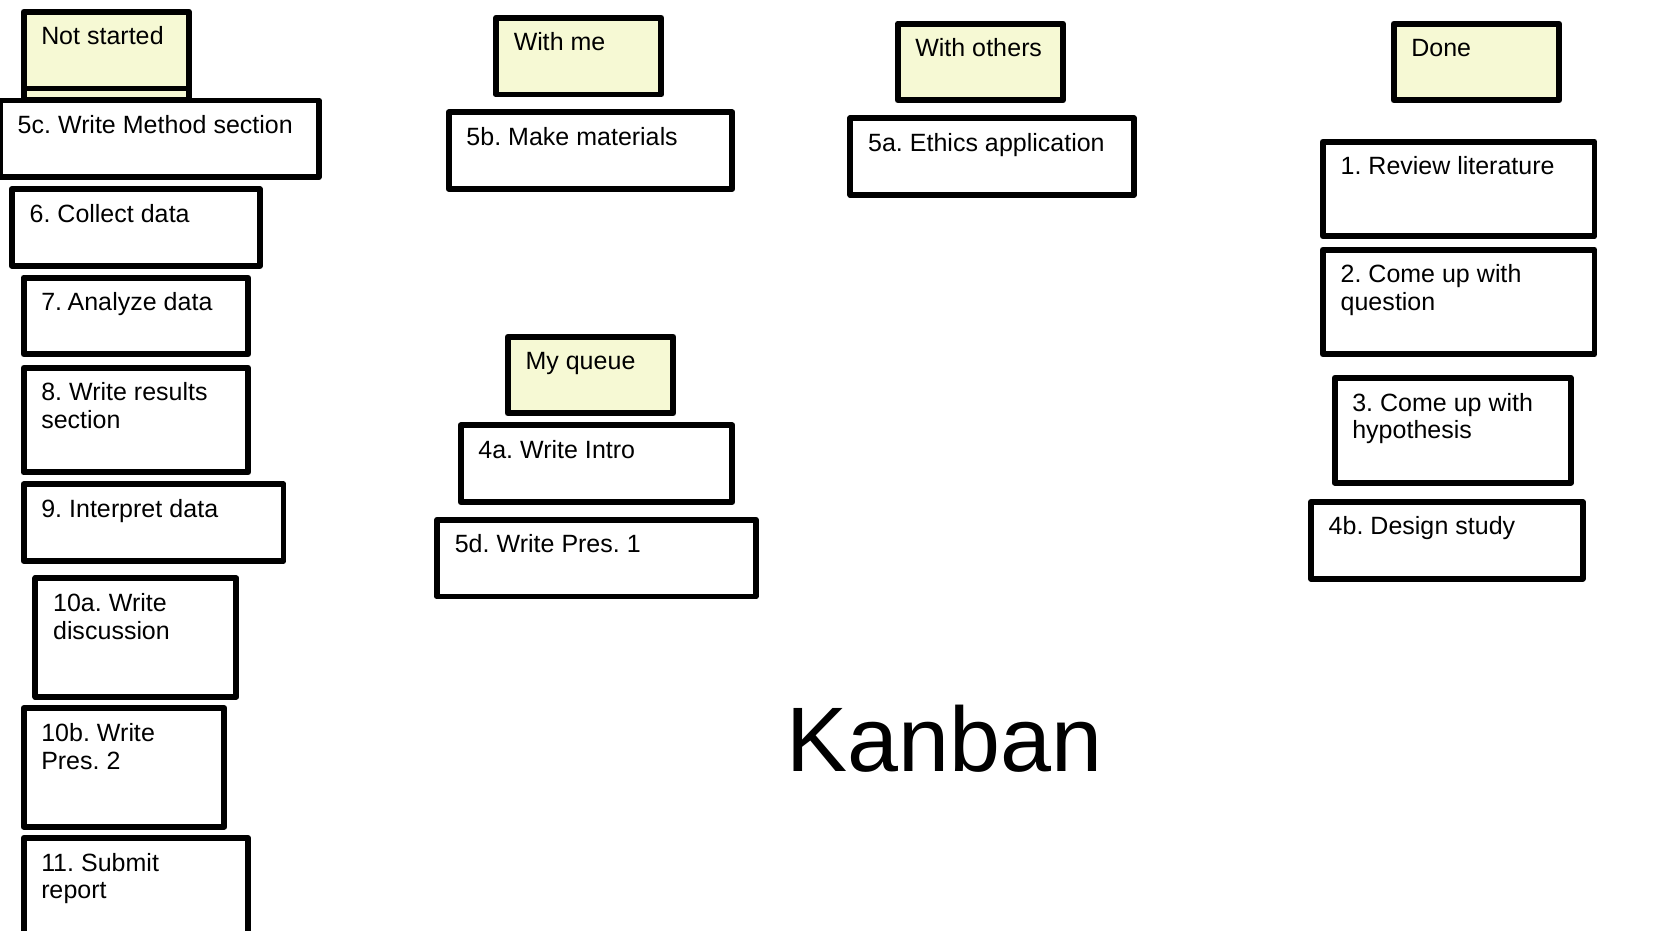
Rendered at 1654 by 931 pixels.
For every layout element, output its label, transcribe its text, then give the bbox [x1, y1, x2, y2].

text_box 4a. Write Intro [460, 425, 733, 503]
text_box 10a. Write discussion [35, 578, 237, 697]
text_box With me [496, 17, 662, 95]
text_box Done [1393, 23, 1560, 101]
text_box 8. Write results section [23, 367, 249, 473]
text_box 1. Review literature [1322, 141, 1595, 237]
text_box 5d. Write Pres. 1 [437, 519, 756, 597]
text_box 5c. Write Method section [0, 100, 319, 178]
text_box Not started [23, 11, 189, 89]
text_box 9. Interpret data [23, 484, 284, 561]
text_box My queue [507, 336, 674, 414]
text_box 5a. Ethics application [850, 118, 1134, 195]
text_box 6. Collect data [11, 188, 260, 266]
text_box 7. Analyze data [23, 277, 249, 355]
text_box 3. Come up with hypothesis [1334, 377, 1571, 483]
text_box 11. Submit report [23, 837, 249, 931]
title Kanban [200, 688, 1654, 792]
text_box Not started [23, 91, 189, 101]
text_box 10b. Write Pres. 2 [23, 708, 225, 827]
text_box 2. Come up with question [1322, 249, 1595, 355]
text_box 5b. Make materials [448, 112, 733, 189]
text_box With others [897, 23, 1063, 101]
text_box 4b. Design study [1311, 502, 1583, 579]
